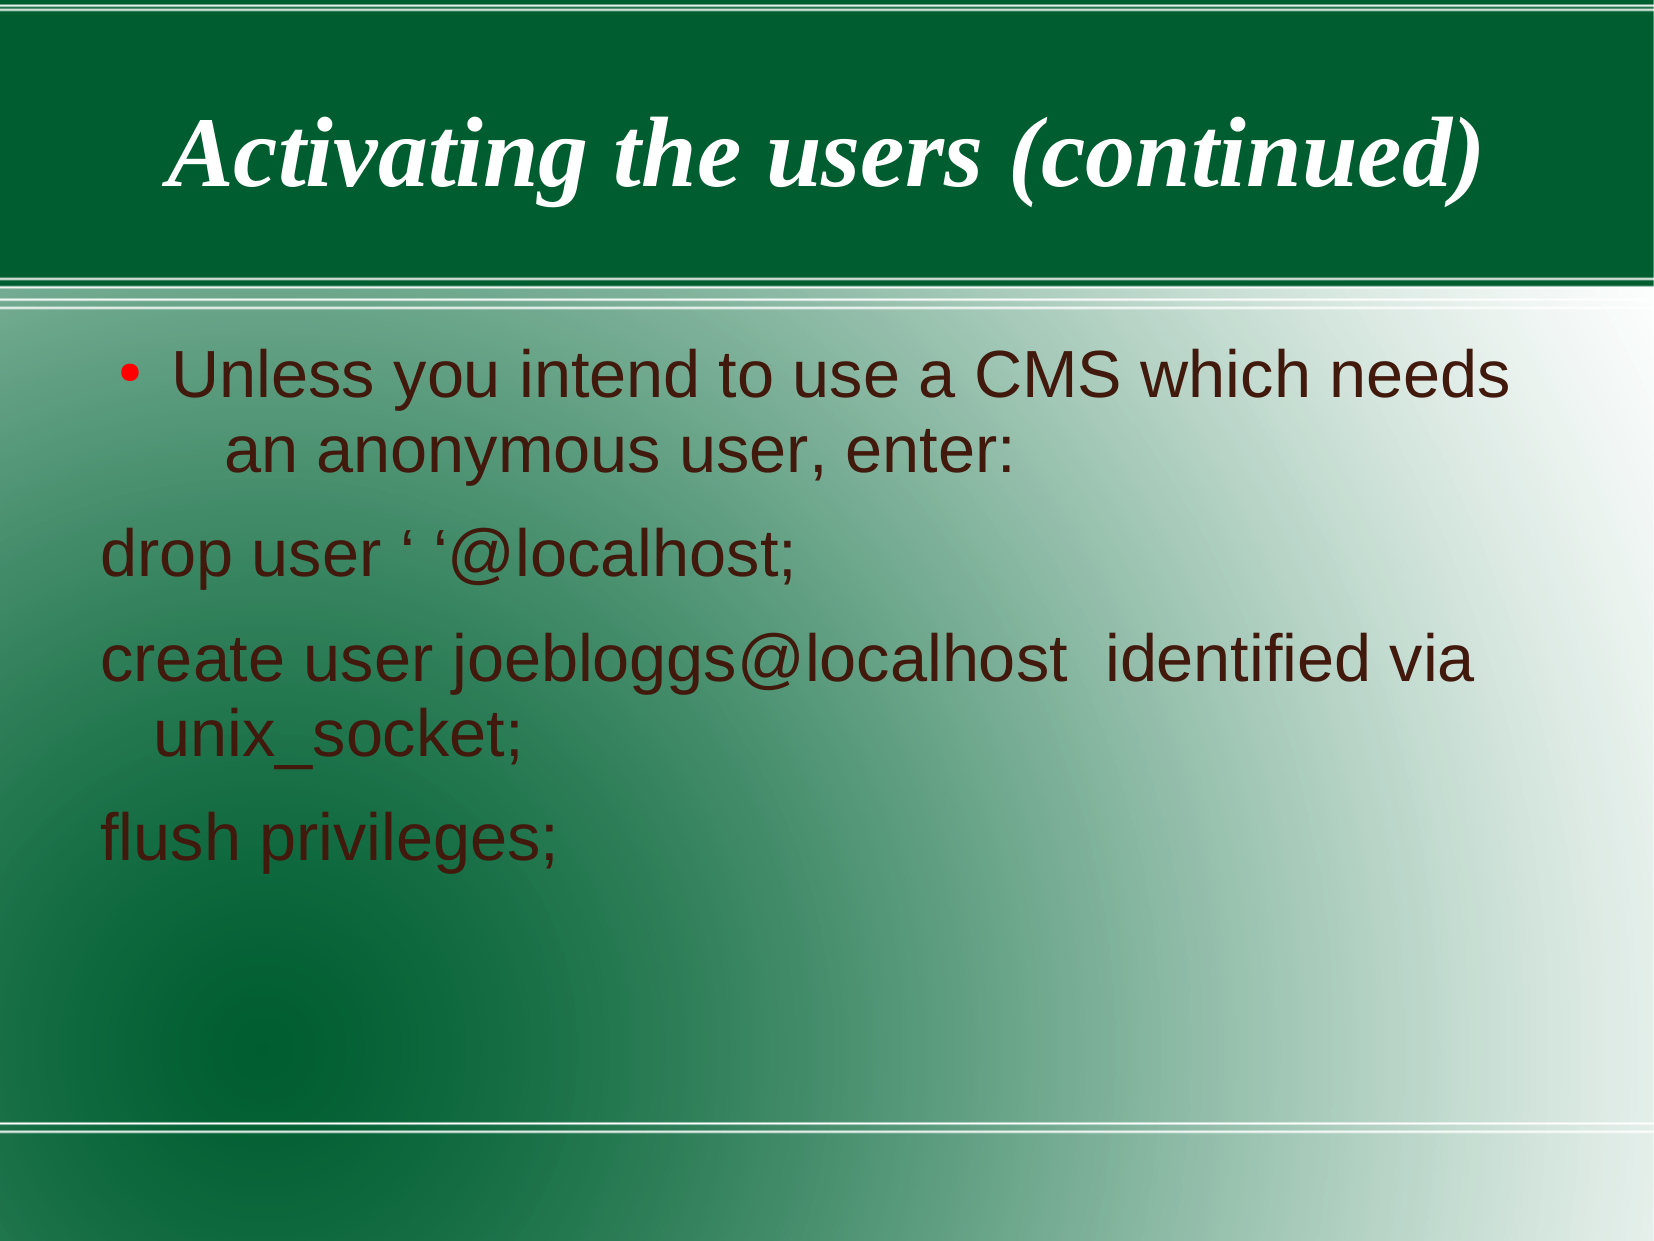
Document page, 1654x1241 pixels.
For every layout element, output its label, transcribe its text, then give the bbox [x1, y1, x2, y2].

list Unless you intend to use a CMS which needs an anonymous user, enter: drop user ‘ ‘@localhost; create user joebloggs@localhost identified via unix_socket; flush privileges; [82, 337, 1571, 1218]
picture [0, 0, 1654, 1241]
title Activating the users (continued) [82, 49, 1571, 257]
